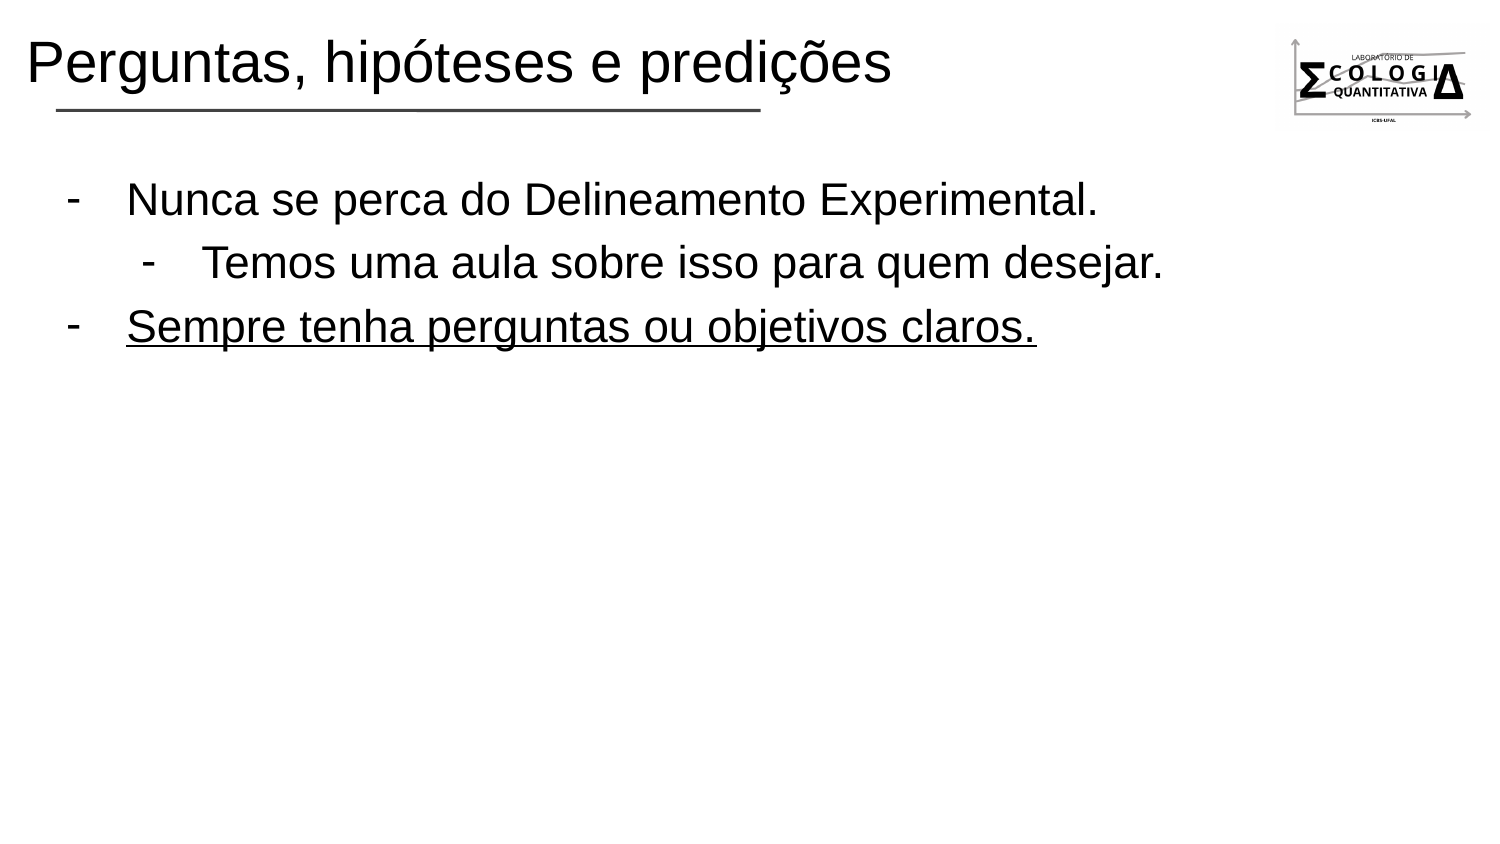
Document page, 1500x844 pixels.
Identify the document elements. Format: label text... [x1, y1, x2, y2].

picture [1275, 23, 1490, 131]
text_box Nunca se perca do Delineamento Experimental. Temos uma aula sobre isso para quem desejar. Sempre tenha perguntas ou objetivos claros. [36, 146, 1427, 729]
text_box Perguntas, hipóteses e predições [11, 9, 1210, 117]
